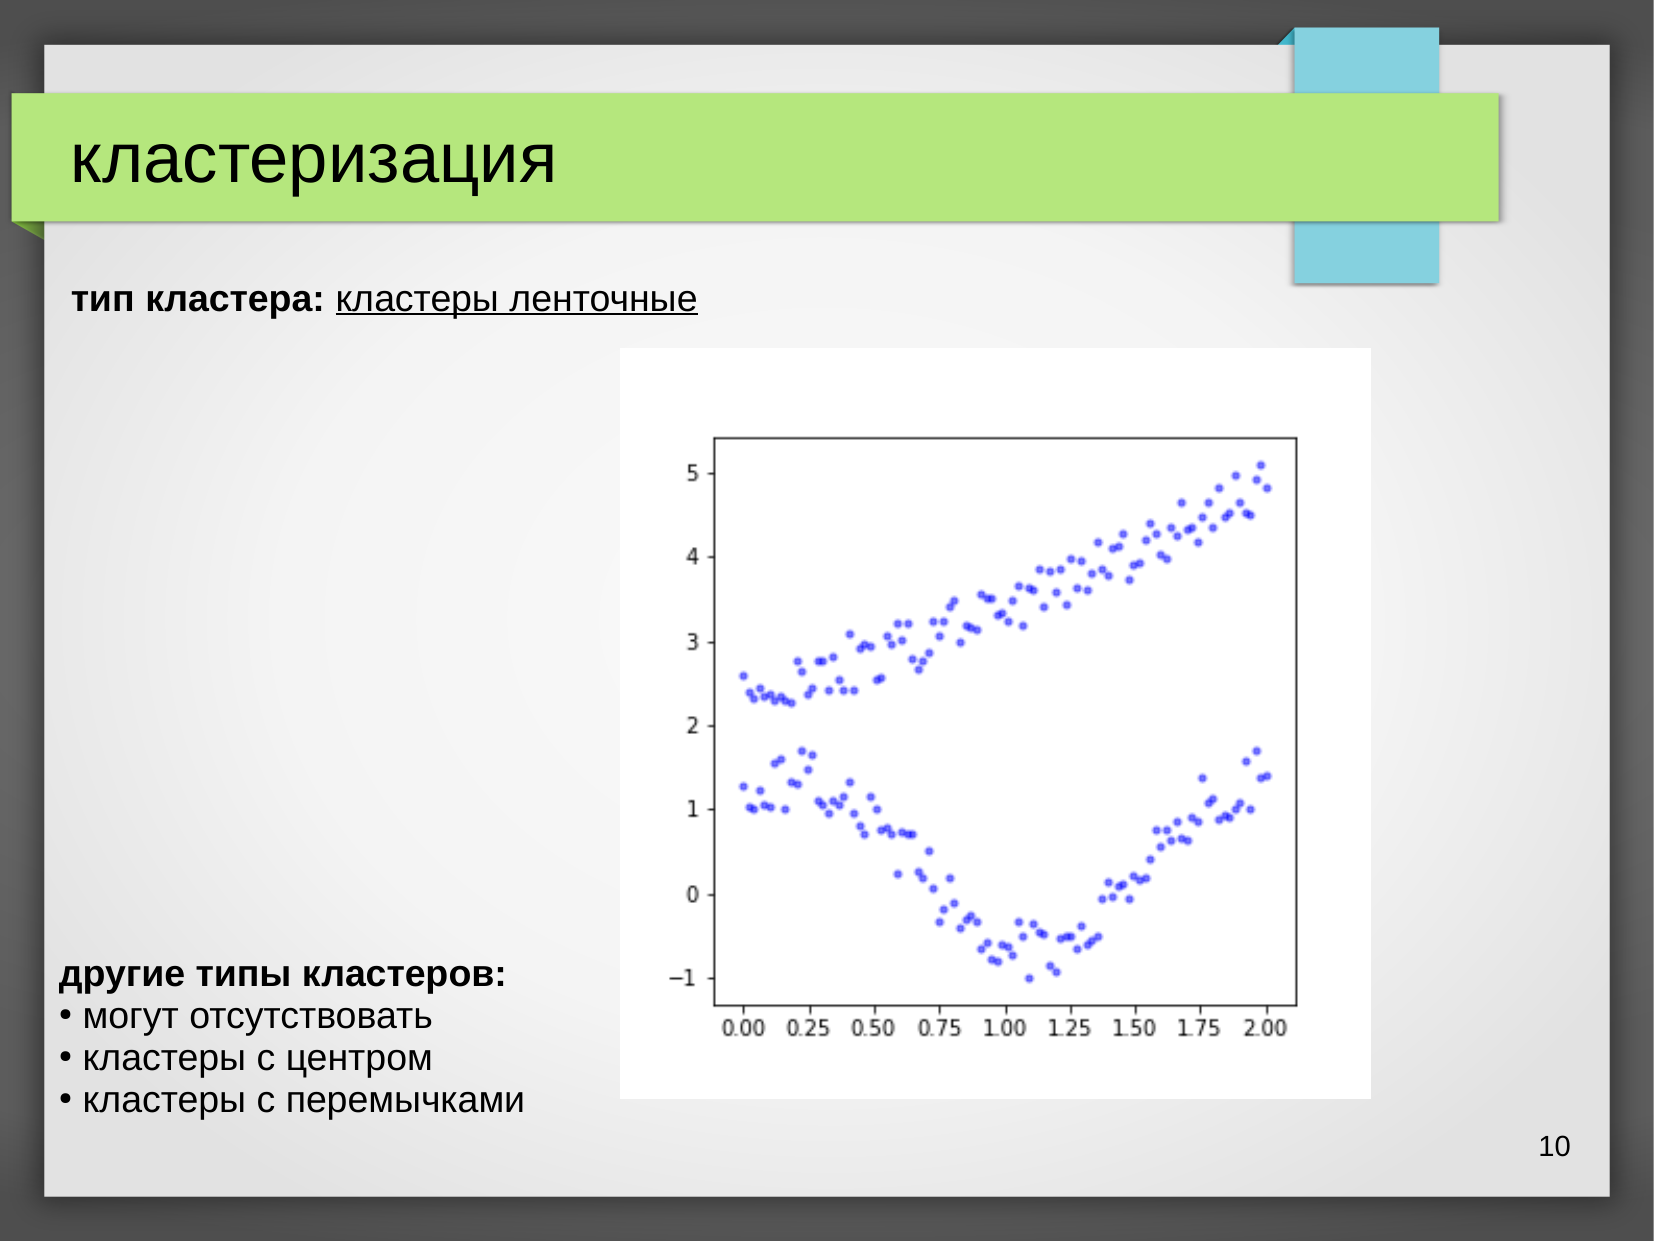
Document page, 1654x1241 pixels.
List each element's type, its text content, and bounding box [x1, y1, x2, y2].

picture [0, 0, 1654, 1241]
title кластеризация [70, 118, 1205, 199]
subtitle тип кластера: кластеры ленточные [70, 248, 756, 349]
text_box другие типы кластеров: могут отсутствовать кластеры с центром кластеры с перемычками [59, 944, 579, 1170]
